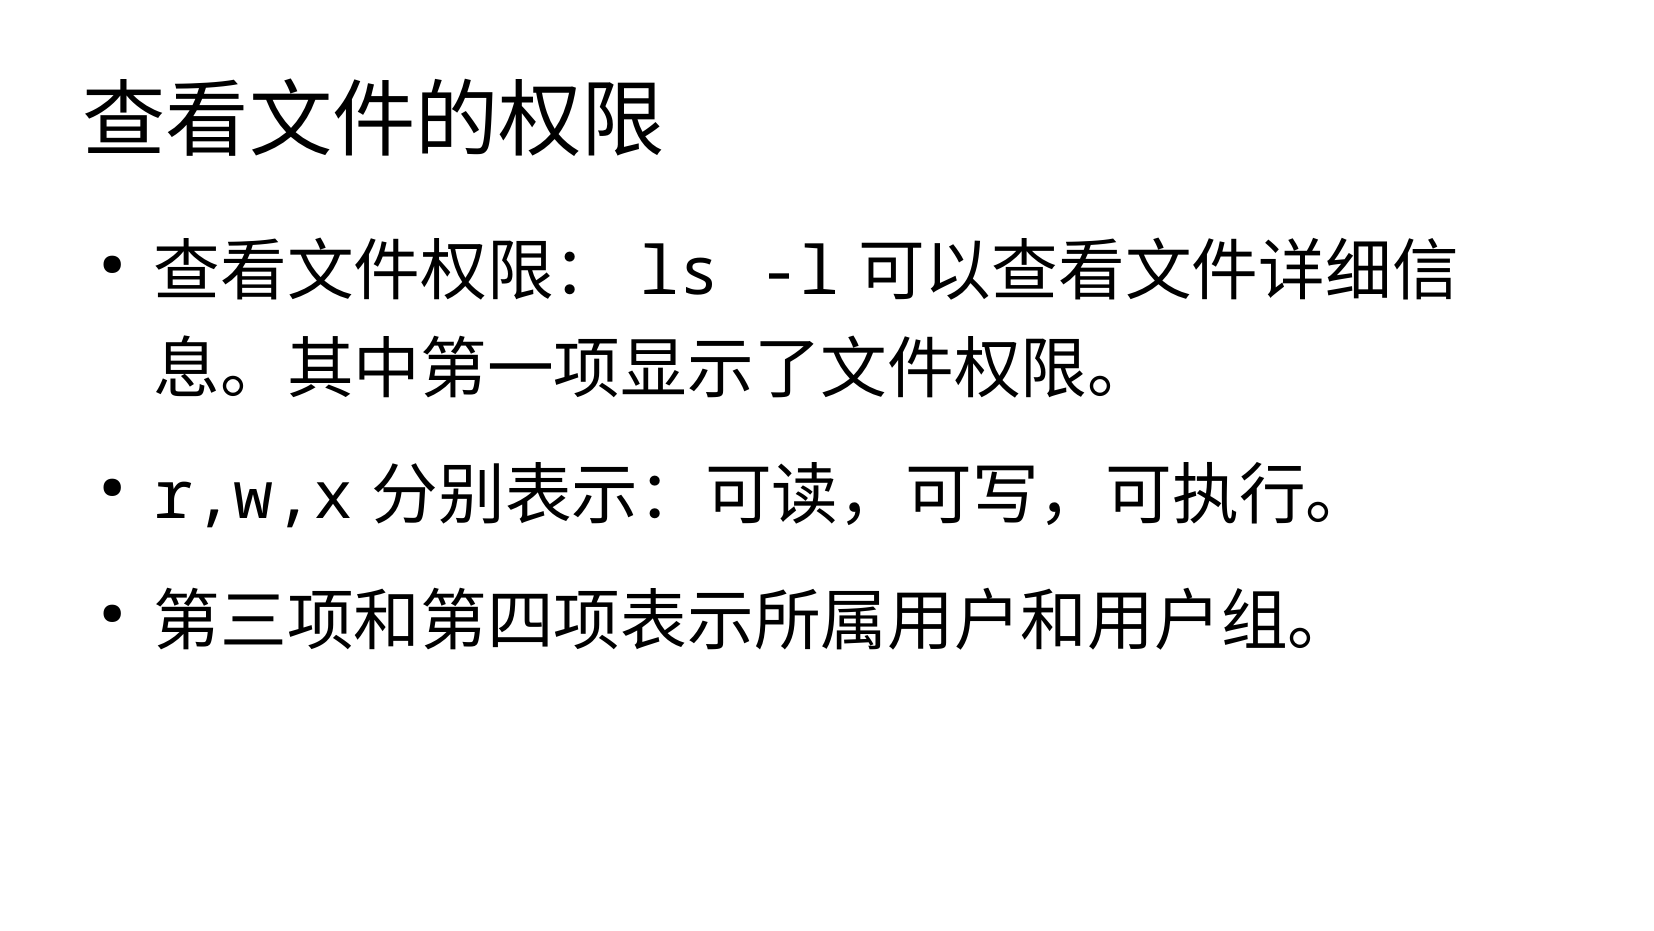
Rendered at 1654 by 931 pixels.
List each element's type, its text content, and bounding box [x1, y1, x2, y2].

list 查看文件权限：ls -l可以查看文件详细信息。其中第一项显示了文件权限。 r,w,x分别表示：可读，可写，可执行。 第三项和第四项表示所属用户和用户组。 [82, 217, 1571, 815]
title 查看文件的权限 [82, 37, 1571, 189]
